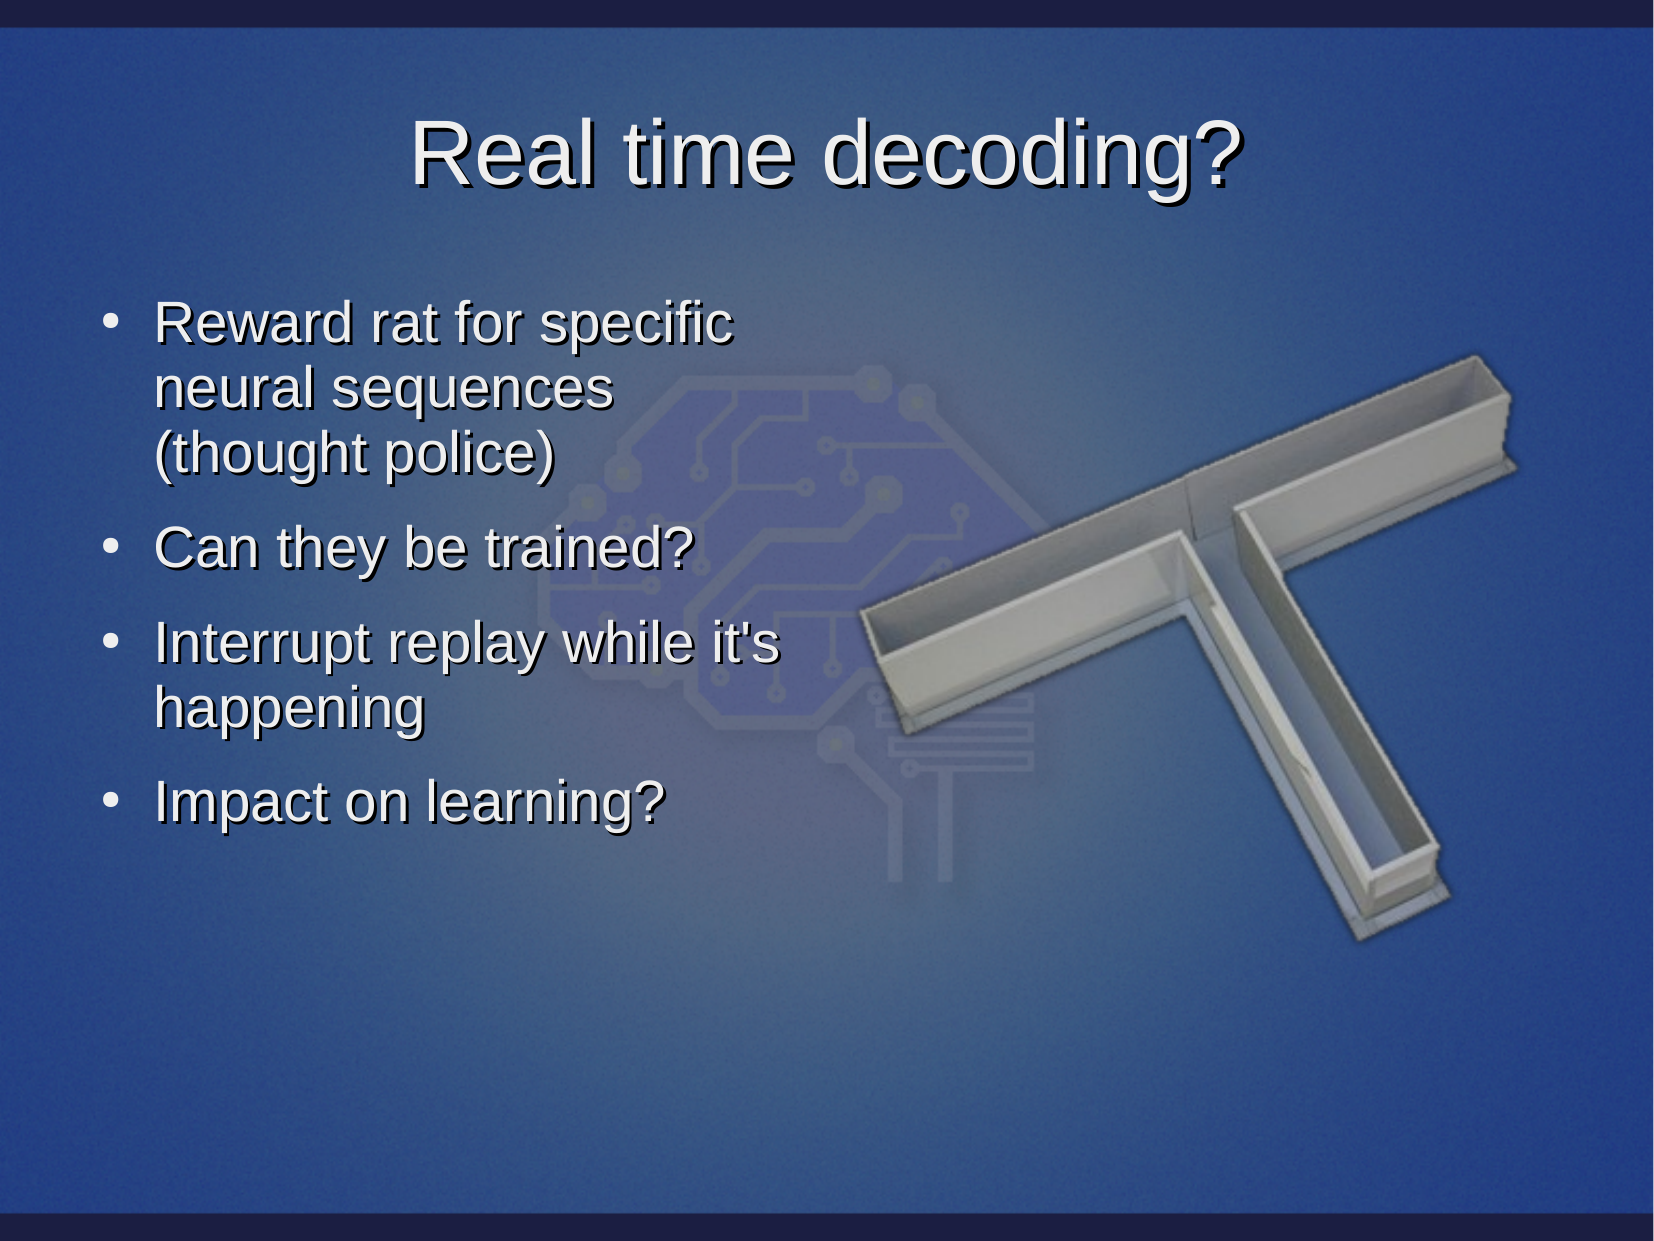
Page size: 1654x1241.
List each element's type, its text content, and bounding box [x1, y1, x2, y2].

list Reward rat for specific neural sequences (thought police) Can they be trained? Interrupt replay while it's happening Impact on learning? [82, 290, 809, 1010]
title Real time decoding? [82, 49, 1571, 257]
picture [0, 0, 1654, 1241]
